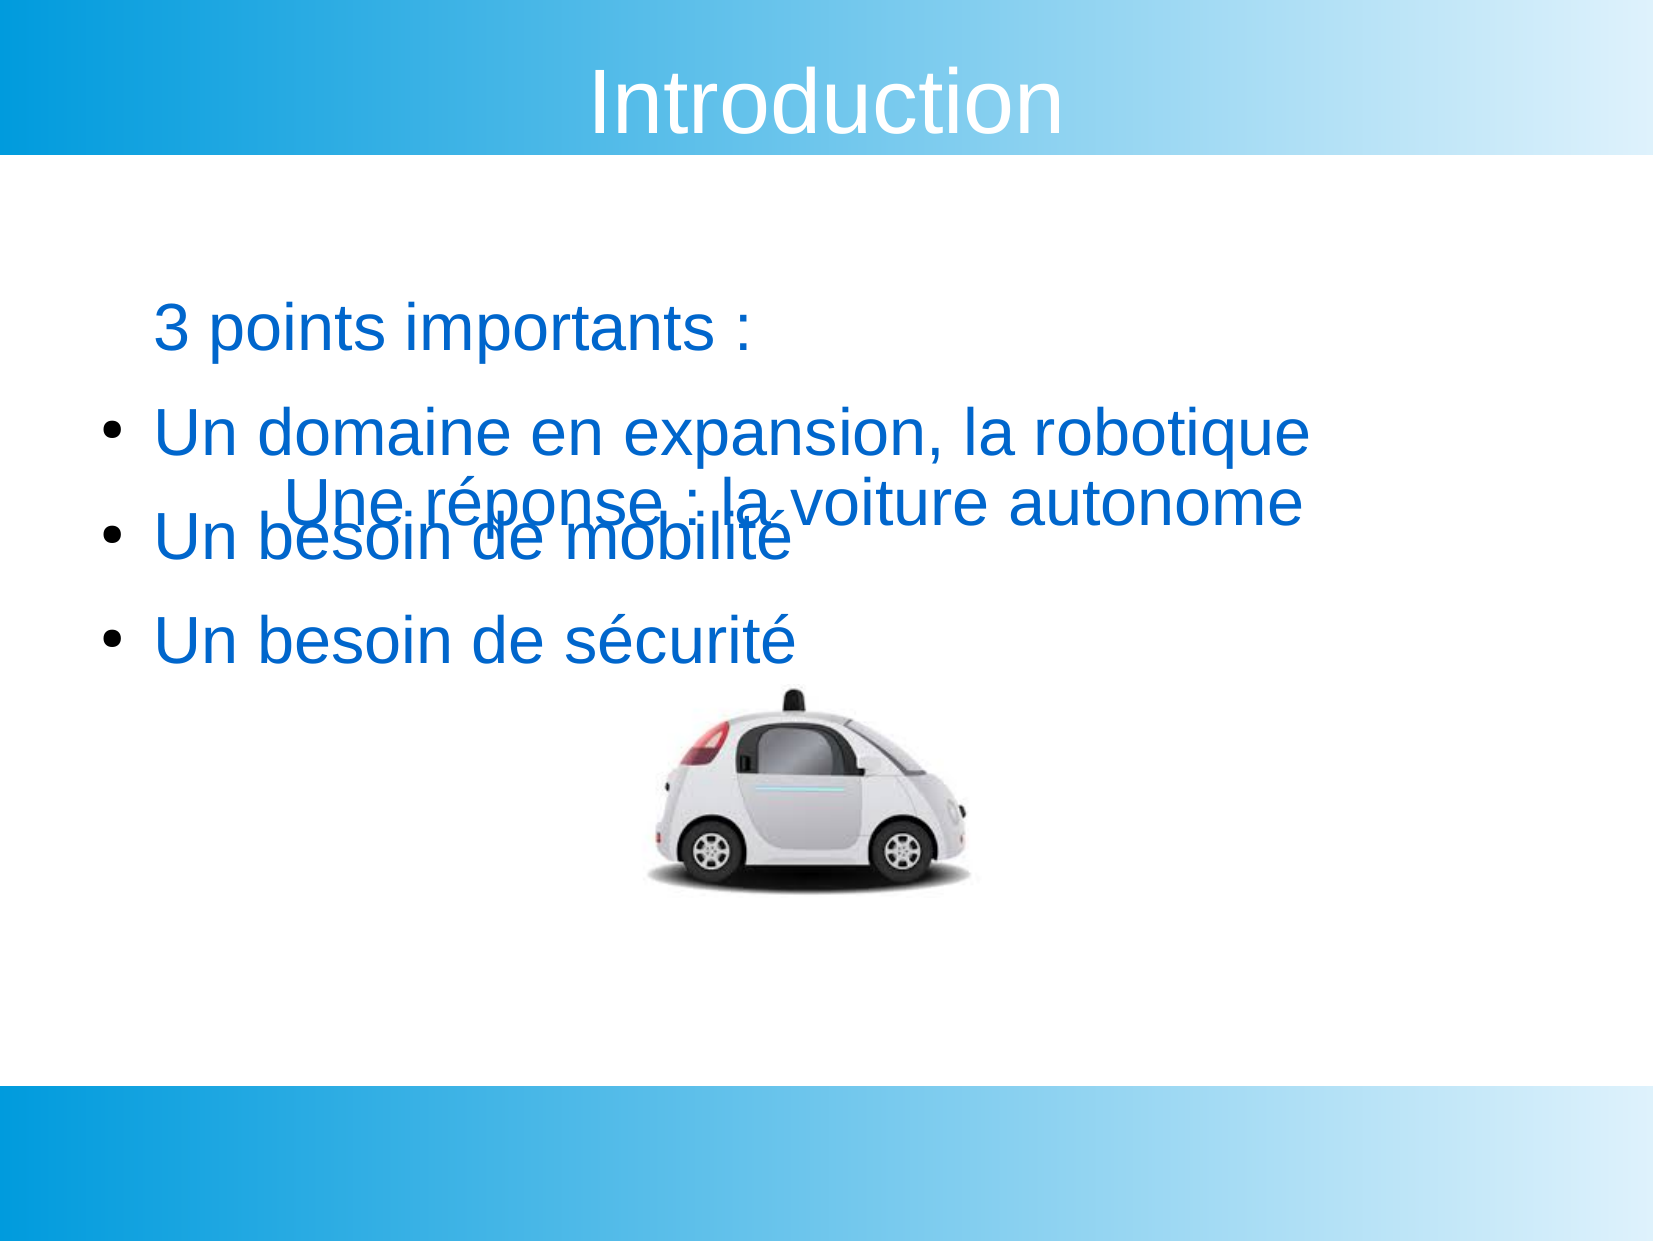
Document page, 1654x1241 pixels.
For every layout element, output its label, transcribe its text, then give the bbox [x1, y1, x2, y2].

list Une réponse : la voiture autonome [212, 465, 1654, 591]
title Introduction [82, 49, 1571, 155]
picture [518, 684, 1099, 898]
list 3 points importants : Un domaine en expansion, la robotique Un besoin de mobilité Un besoin de sécurité [82, 290, 1571, 634]
